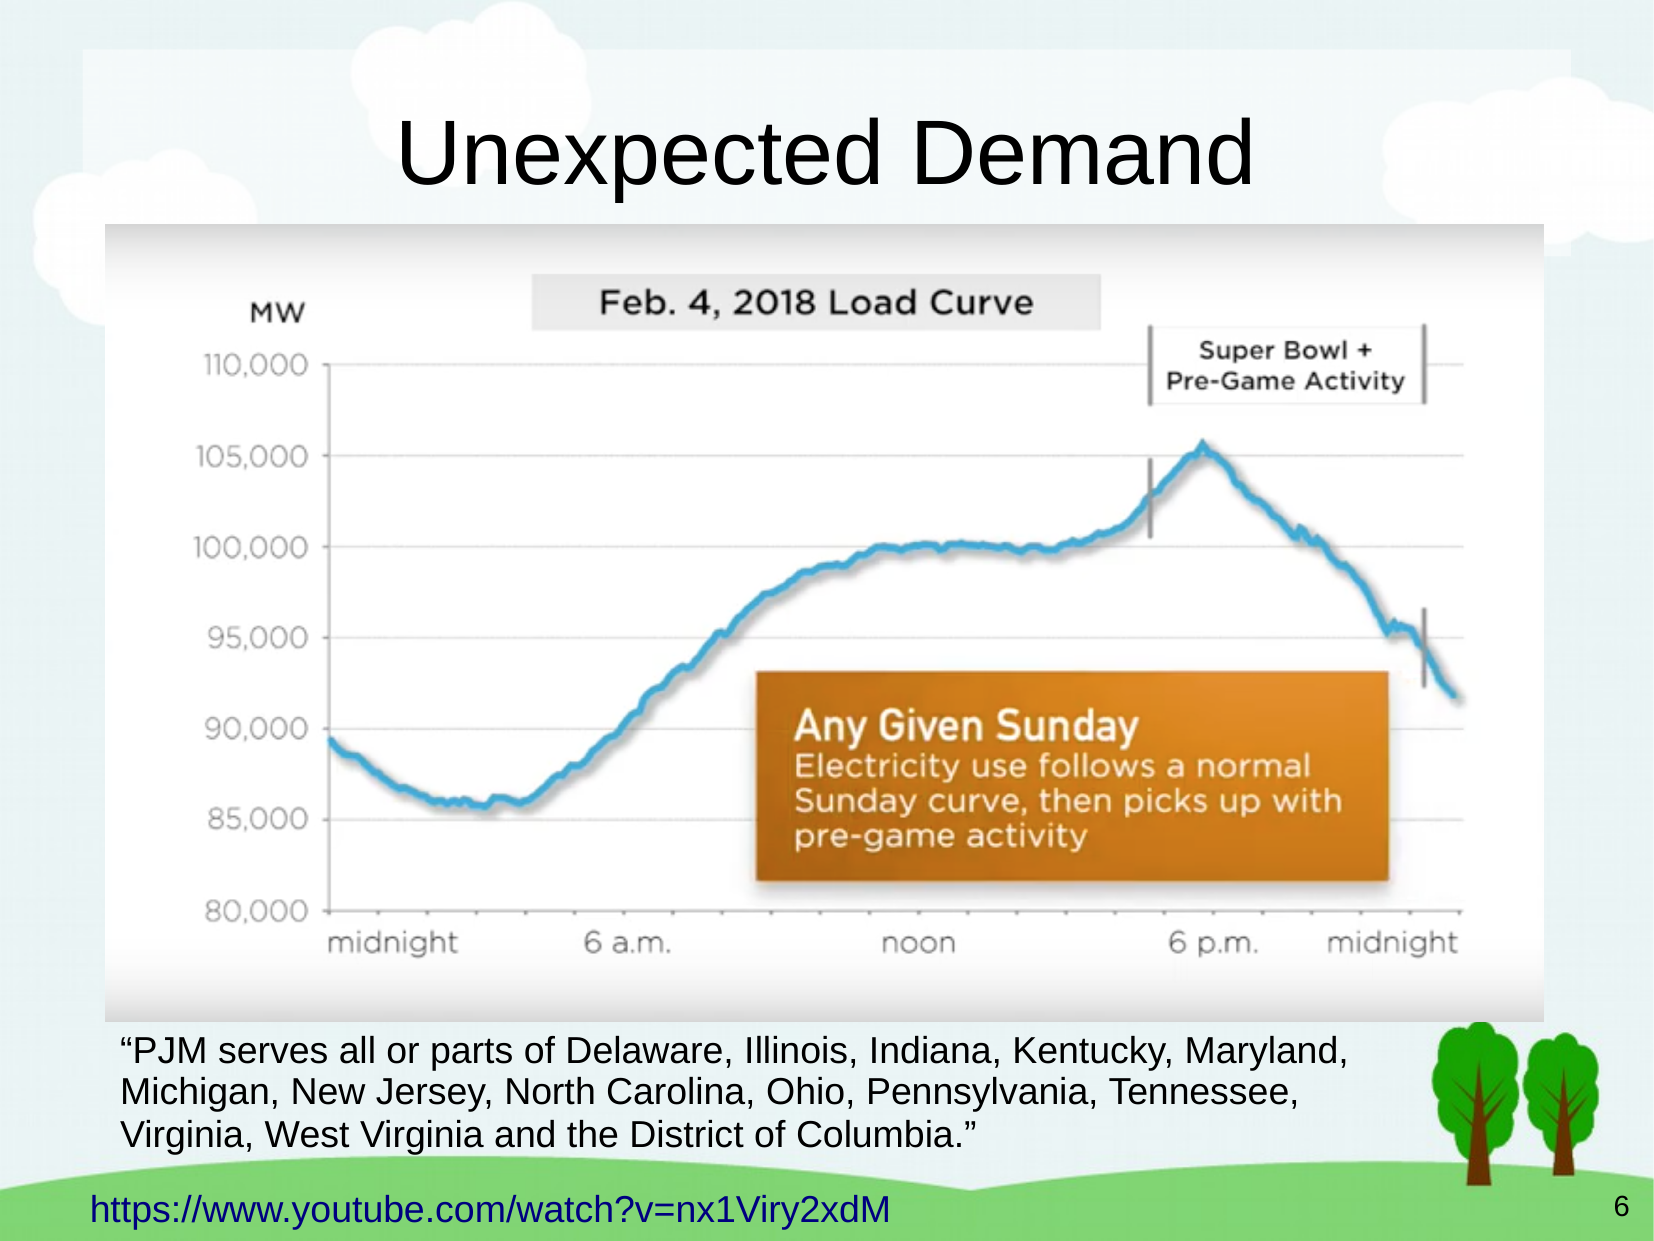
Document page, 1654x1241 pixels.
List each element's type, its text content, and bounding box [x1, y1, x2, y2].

text_box “PJM serves all or parts of Delaware, Illinois, Indiana, Kentucky, Maryland, Michigan, New Jersey, North Carolina, Ohio, Pennsylvania, Tennessee, Virginia, West Virginia and the District of Columbia.” [105, 1021, 1536, 1163]
text_box https://www.youtube.com/watch?v=nx1Viry2xdM [75, 1180, 907, 1238]
title Unexpected Demand [82, 49, 1571, 257]
picture [0, 0, 1654, 1241]
